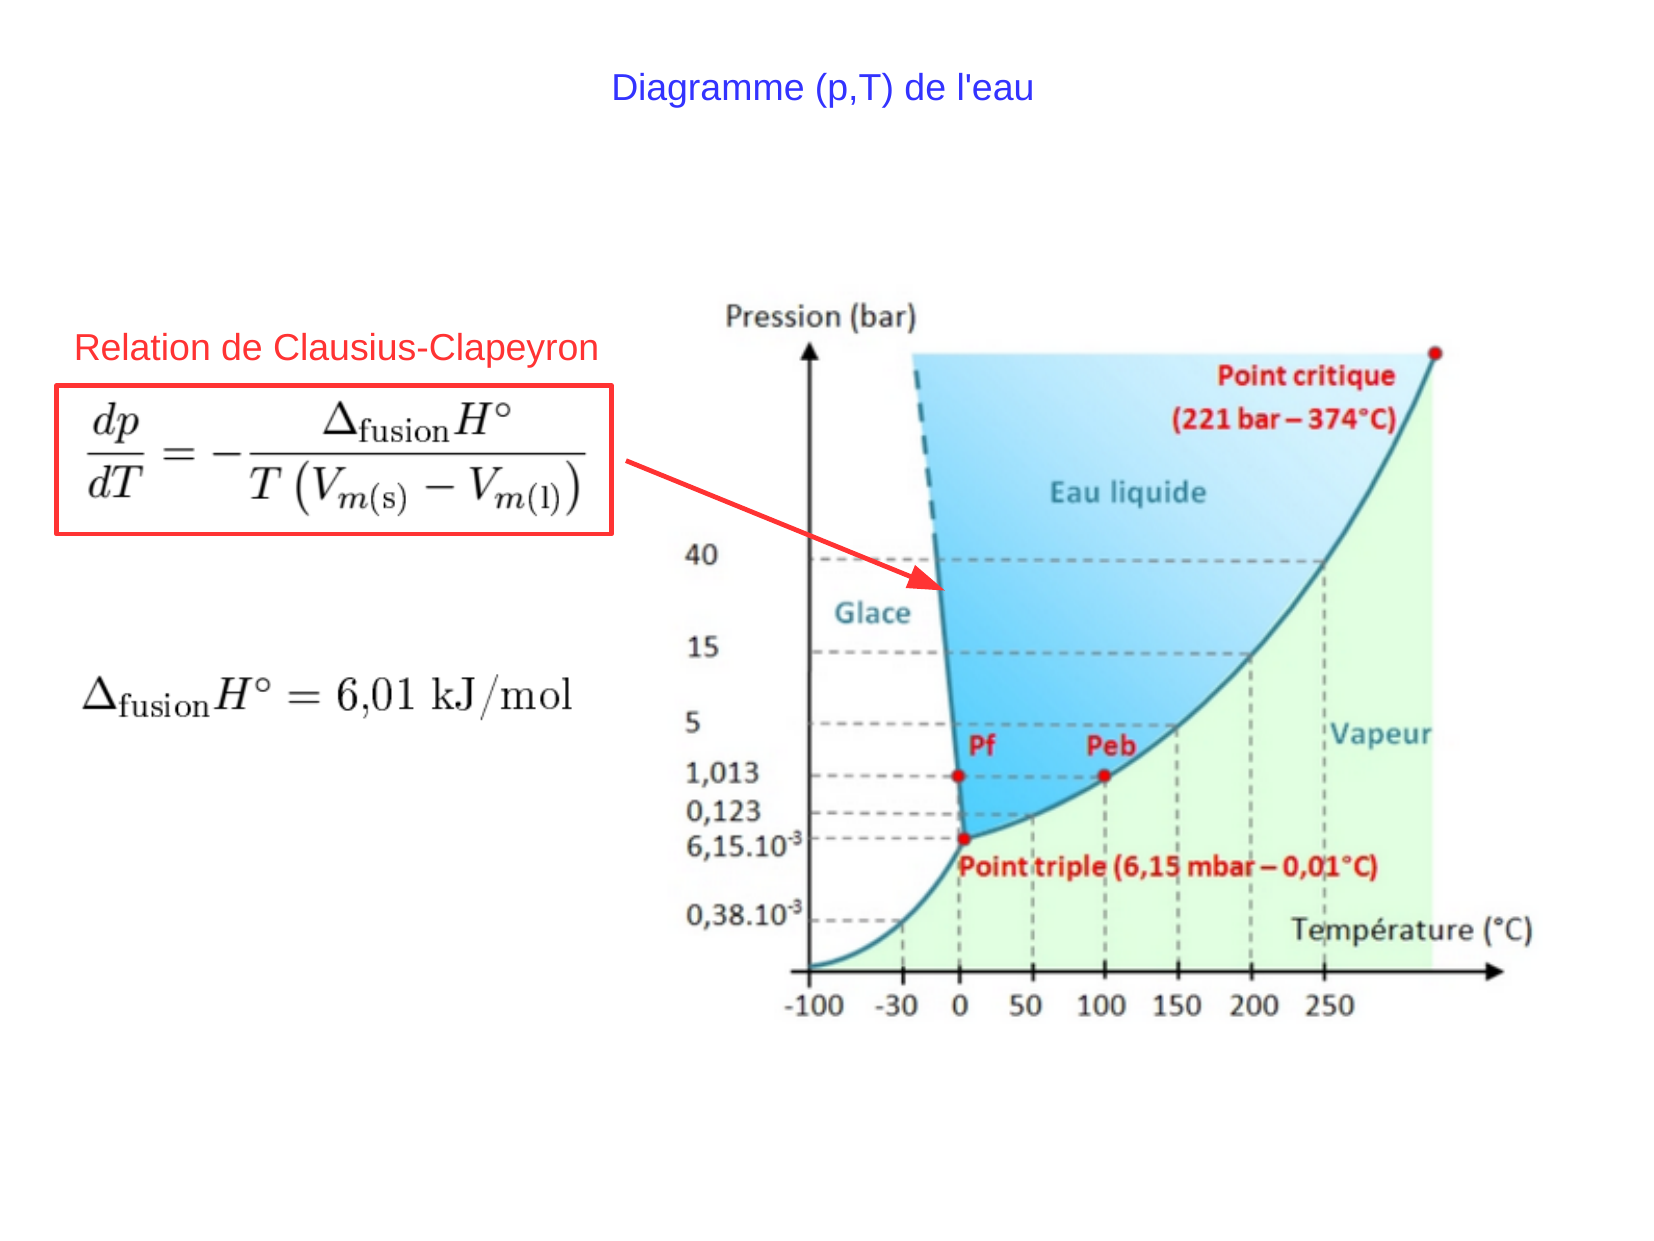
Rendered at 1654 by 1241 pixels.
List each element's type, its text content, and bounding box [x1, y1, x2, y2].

text_box Relation de Clausius-Clapeyron [59, 318, 615, 376]
picture [72, 662, 586, 725]
picture [59, 387, 609, 532]
text_box Diagramme (p,T) de l'eau [596, 59, 1058, 116]
picture [590, 259, 1607, 1092]
